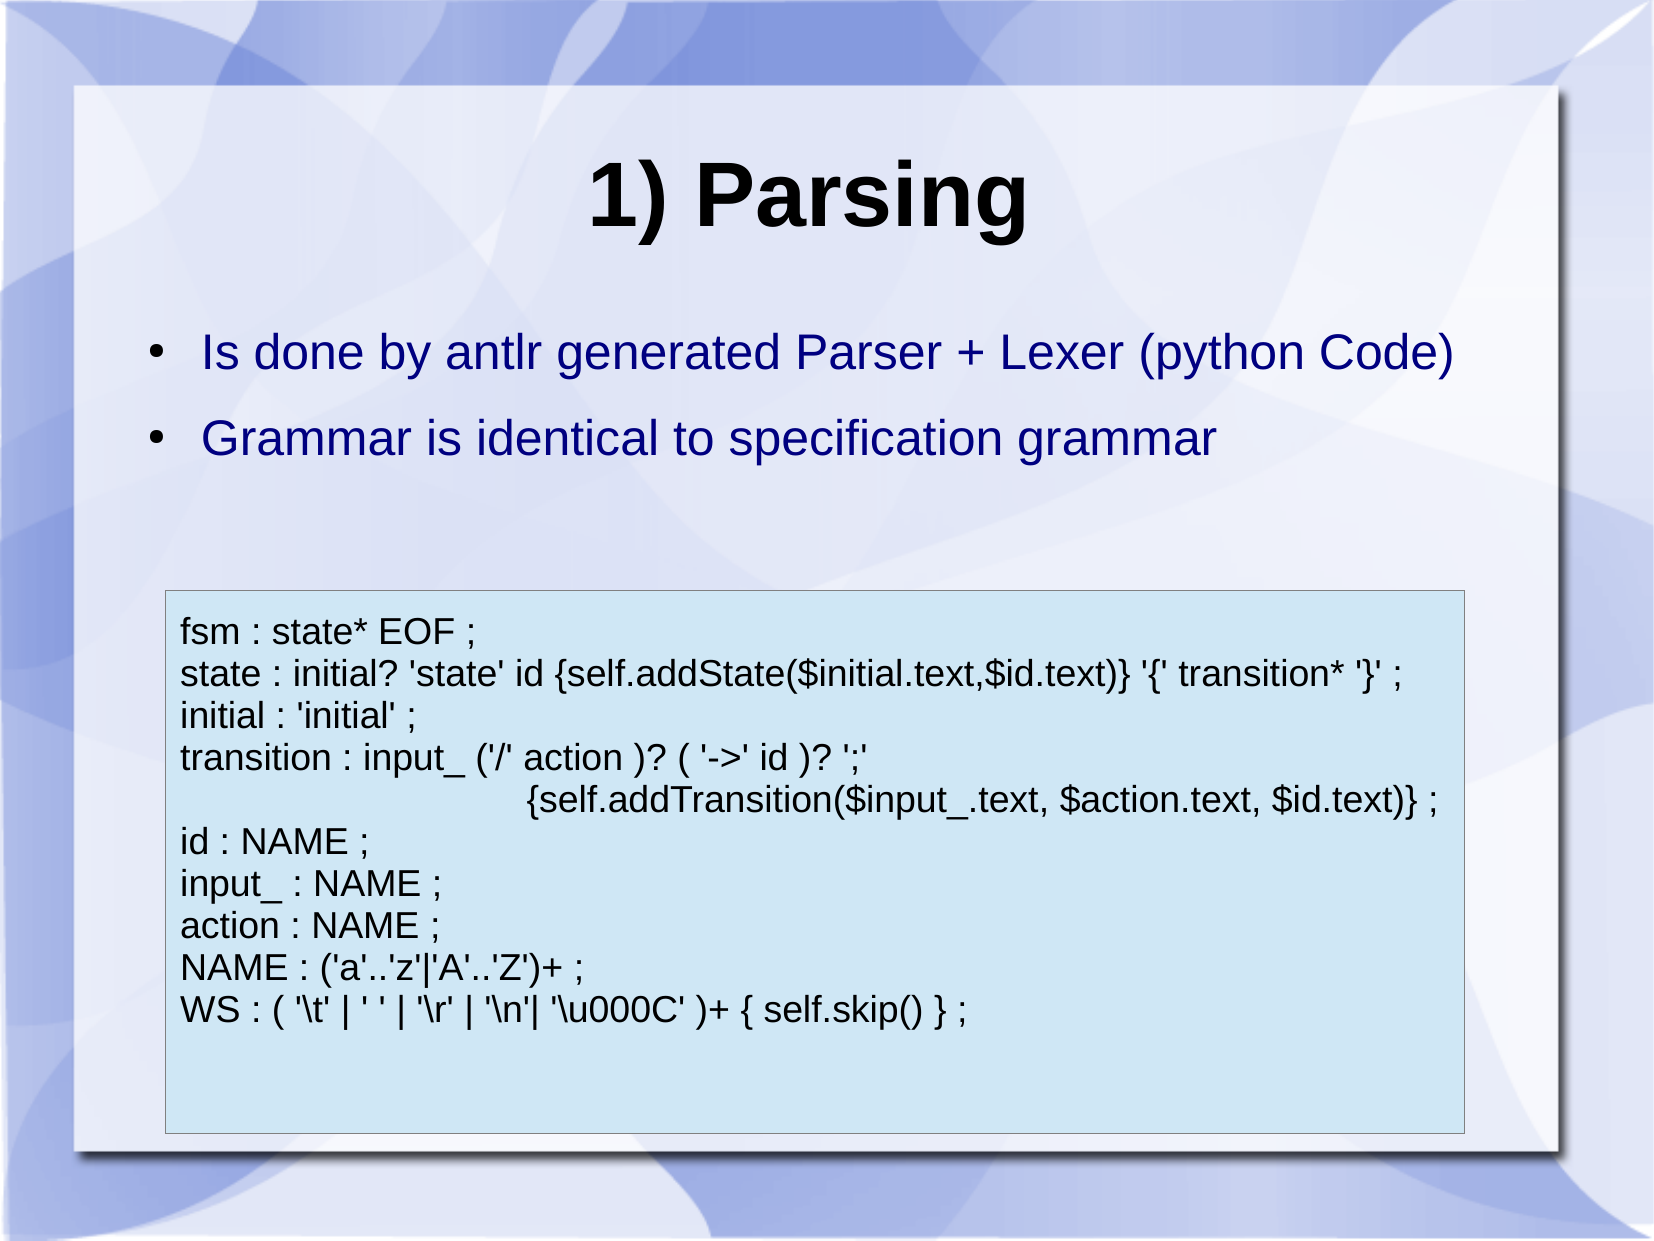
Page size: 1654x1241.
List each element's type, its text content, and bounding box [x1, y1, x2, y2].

picture [0, 0, 1654, 1241]
text_box fsm : state* EOF ; state : initial? 'state' id {self.addState($initial.text,$id.text)} '{' transition* '}' ; initial : 'initial' ; transition : input_ ('/' action )? ( '->' id )? ';' {self.addTransition($input_.text, $action.text, $id.text)} ; id : NAME ; input_ : NAME ; action : NAME ; NAME : ('a'..'z'|'A'..'Z')+ ; WS : ( '\t' | ' ' | '\r' | '\n'| '\u000C' )+ { self.skip() } ; [165, 590, 1465, 1134]
list Is done by antlr generated Parser + Lexer (python Code) Grammar is identical to specification grammar [129, 324, 1489, 1045]
title 1) Parsing [82, 90, 1536, 298]
